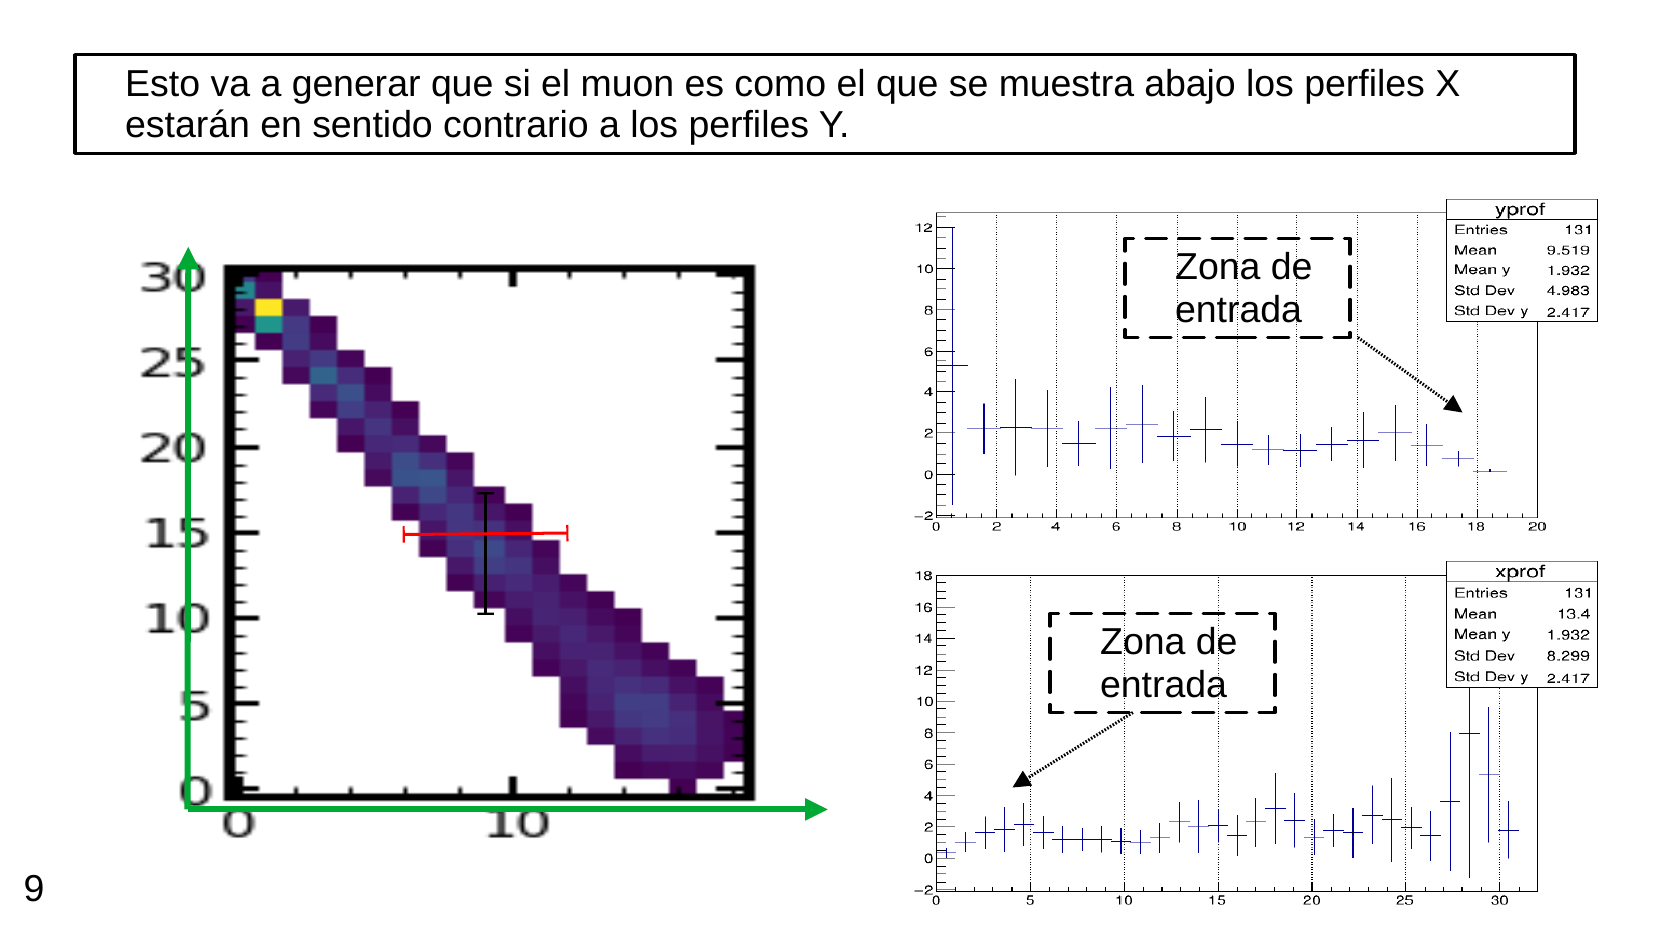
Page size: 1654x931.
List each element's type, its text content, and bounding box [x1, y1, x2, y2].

text_box Esto va a generar que si el muon es como el que se muestra abajo los perfiles X estarán en sentido contrario a los perfiles Y. [75, 54, 1576, 154]
picture [112, 246, 776, 861]
picture [862, 174, 1613, 931]
text_box Zona de entrada [1125, 238, 1351, 338]
picture [189, 246, 776, 806]
text_box <number> [8, 860, 638, 931]
text_box Zona de entrada [1050, 613, 1276, 713]
